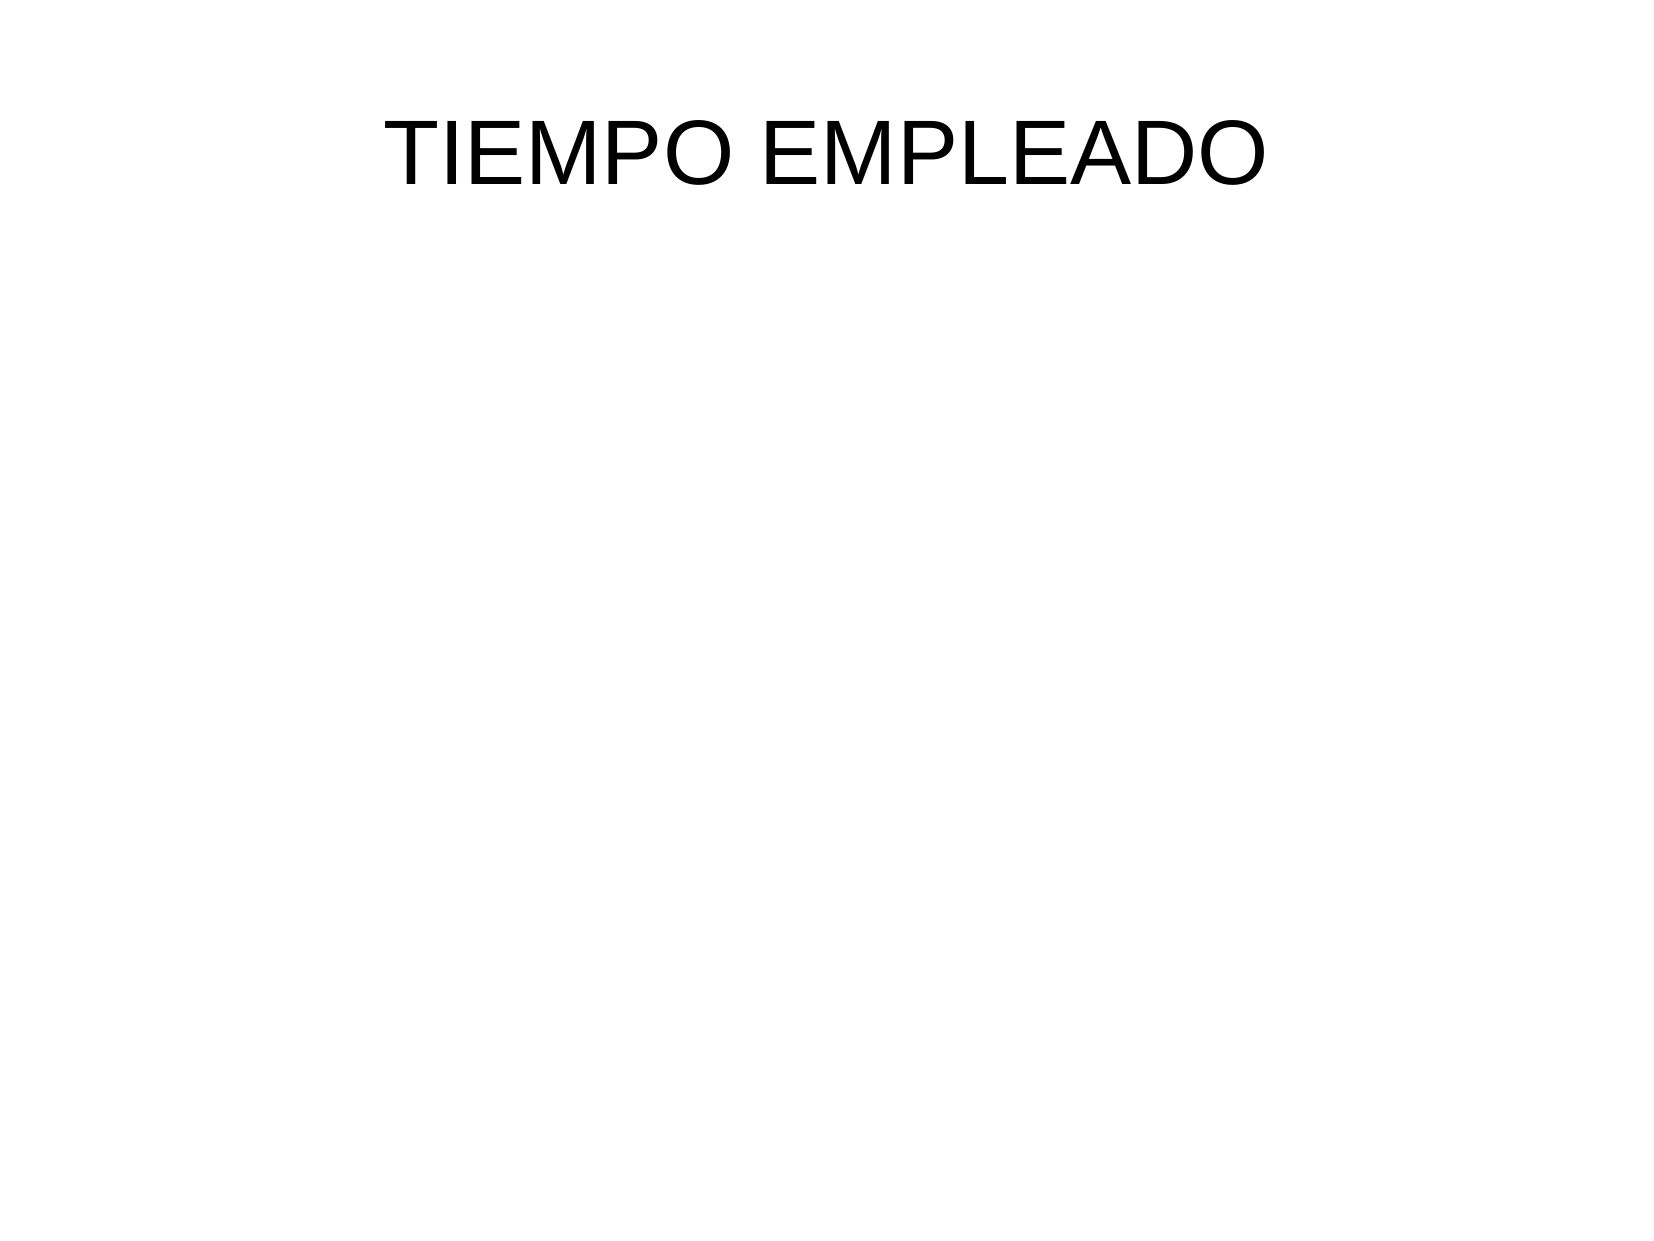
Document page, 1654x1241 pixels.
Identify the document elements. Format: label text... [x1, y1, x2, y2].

title TIEMPO EMPLEADO [82, 49, 1571, 257]
